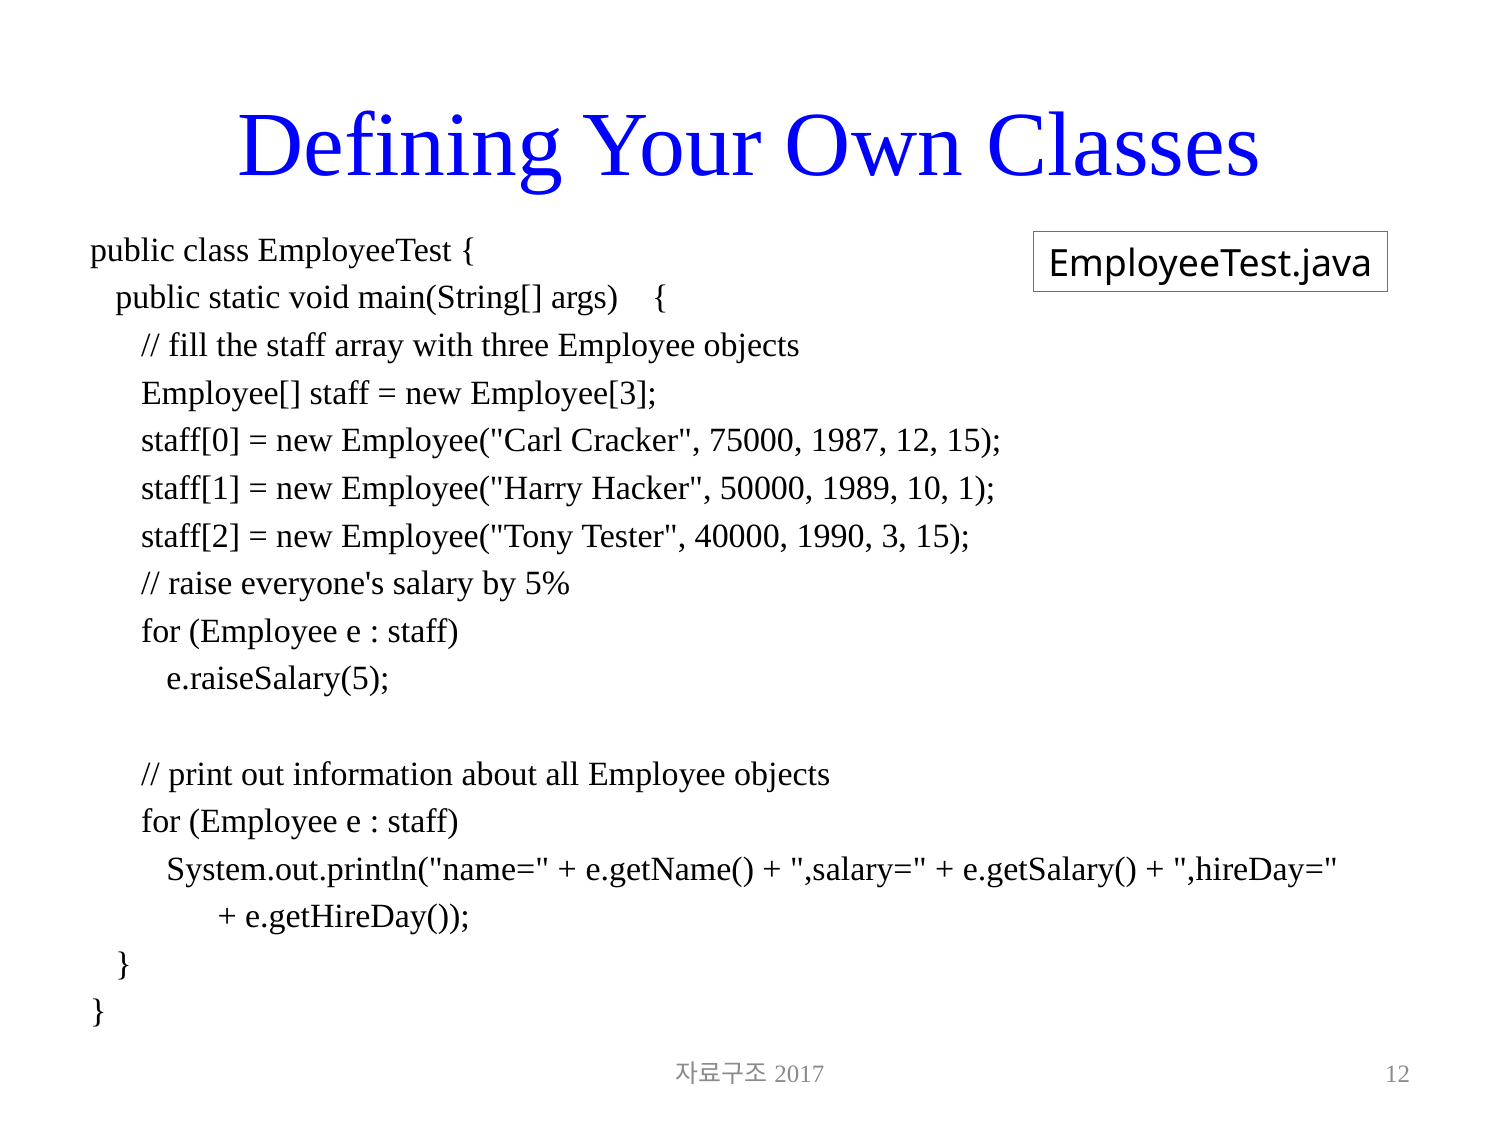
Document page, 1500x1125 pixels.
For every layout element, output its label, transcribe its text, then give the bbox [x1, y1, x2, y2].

slide_number <숫자> [1074, 1042, 1425, 1103]
text_box EmployeeTest.java [1033, 231, 1388, 292]
footer 자료구조 2017 [512, 1042, 988, 1103]
title Defining Your Own Classes [75, 45, 1425, 219]
list public class EmployeeTest { public static void main(String[] args) { // fill the staff array with three Employee objects Employee[] staff = new Employee[3]; staff[0] = new Employee("Carl Cracker", 75000, 1987, 12, 15); staff[1] = new Employee("Harry Hacker", 50000, 1989, 10, 1); staff[2] = new Employee("Tony Tester", 40000, 1990, 3, 15); // raise everyone's salary by 5% for (Employee e : staff) e.raiseSalary(5); // print out information about all Employee objects for (Employee e : staff) System.out.println("name=" + e.getName() + ",salary=" + e.getSalary() + ",hireDay=" + e.getHireDay()); } } [75, 219, 1425, 1047]
